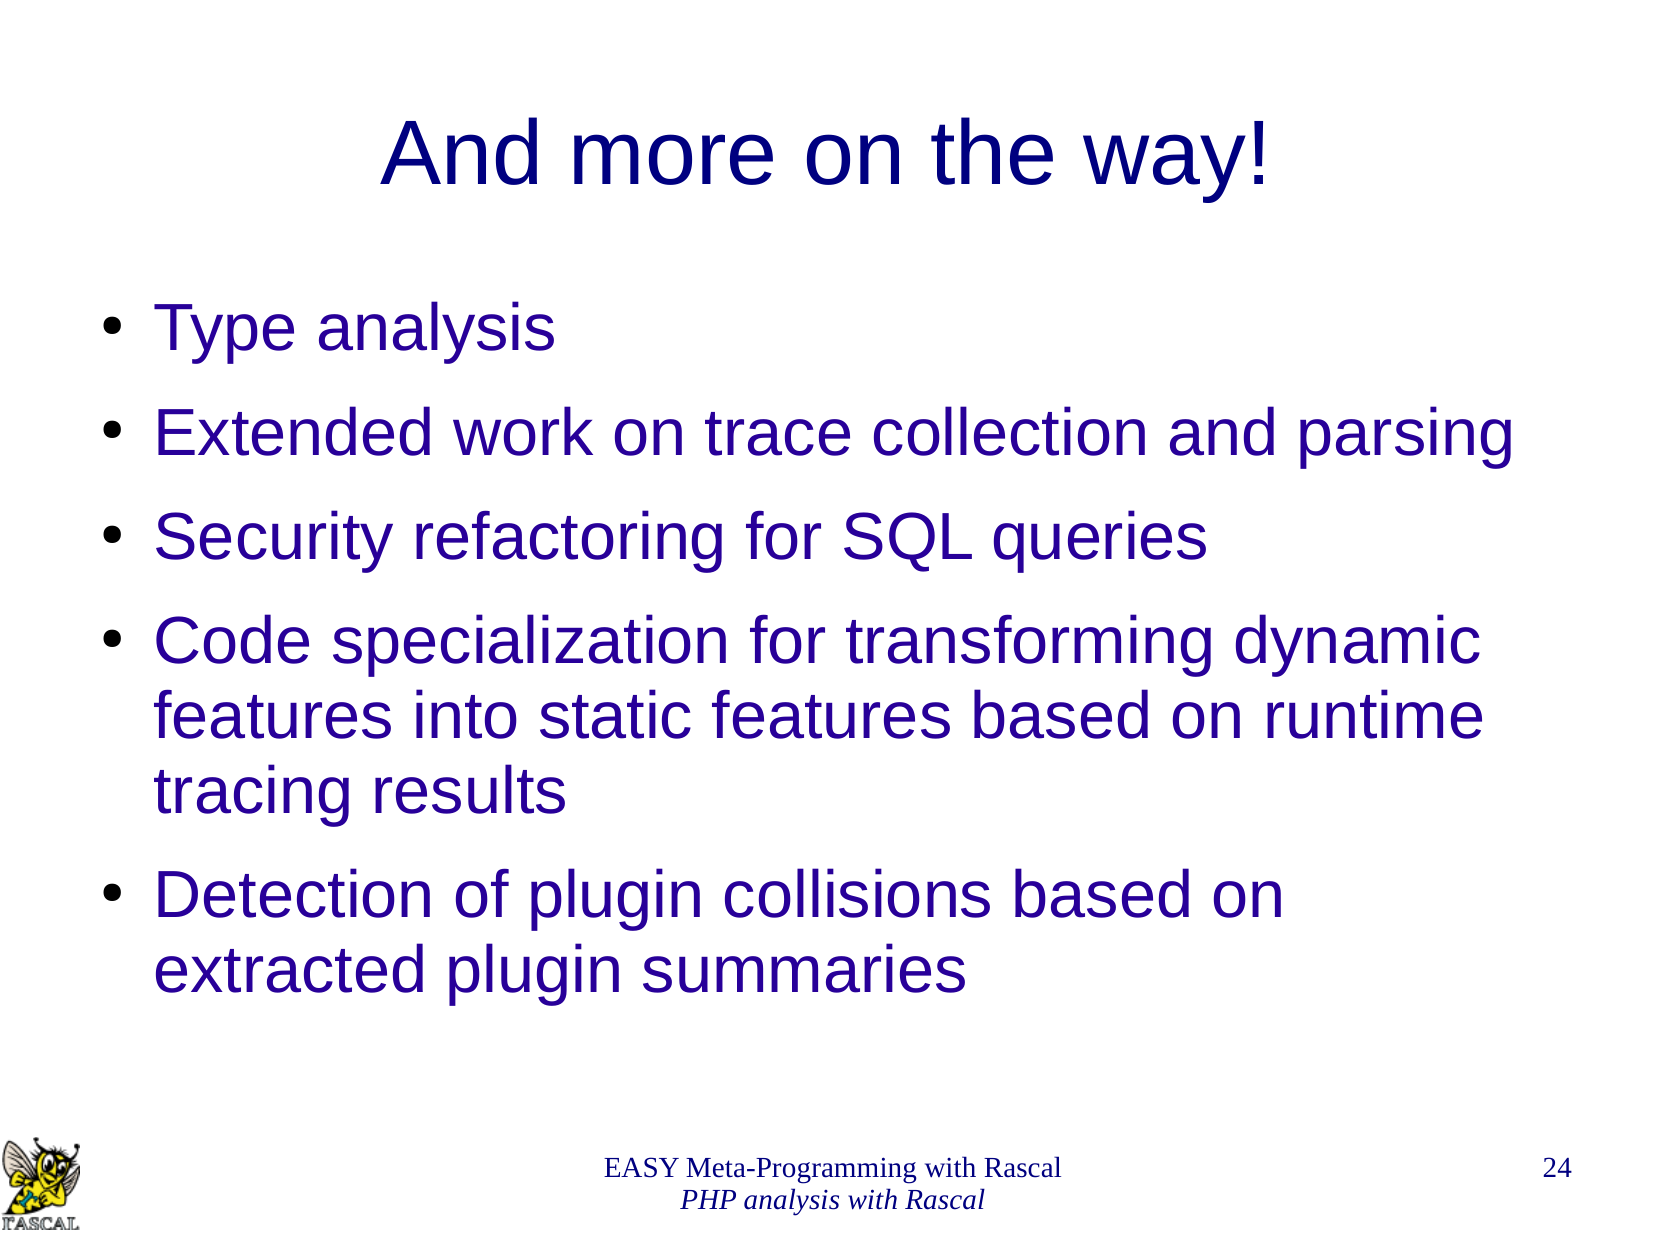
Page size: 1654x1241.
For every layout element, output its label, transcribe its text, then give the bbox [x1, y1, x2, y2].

picture [1, 1137, 80, 1230]
list Type analysis Extended work on trace collection and parsing Security refactoring for SQL queries Code specialization for transforming dynamic features into static features based on runtime tracing results Detection of plugin collisions based on extracted plugin summaries [82, 290, 1571, 1010]
title And more on the way! [82, 49, 1571, 257]
